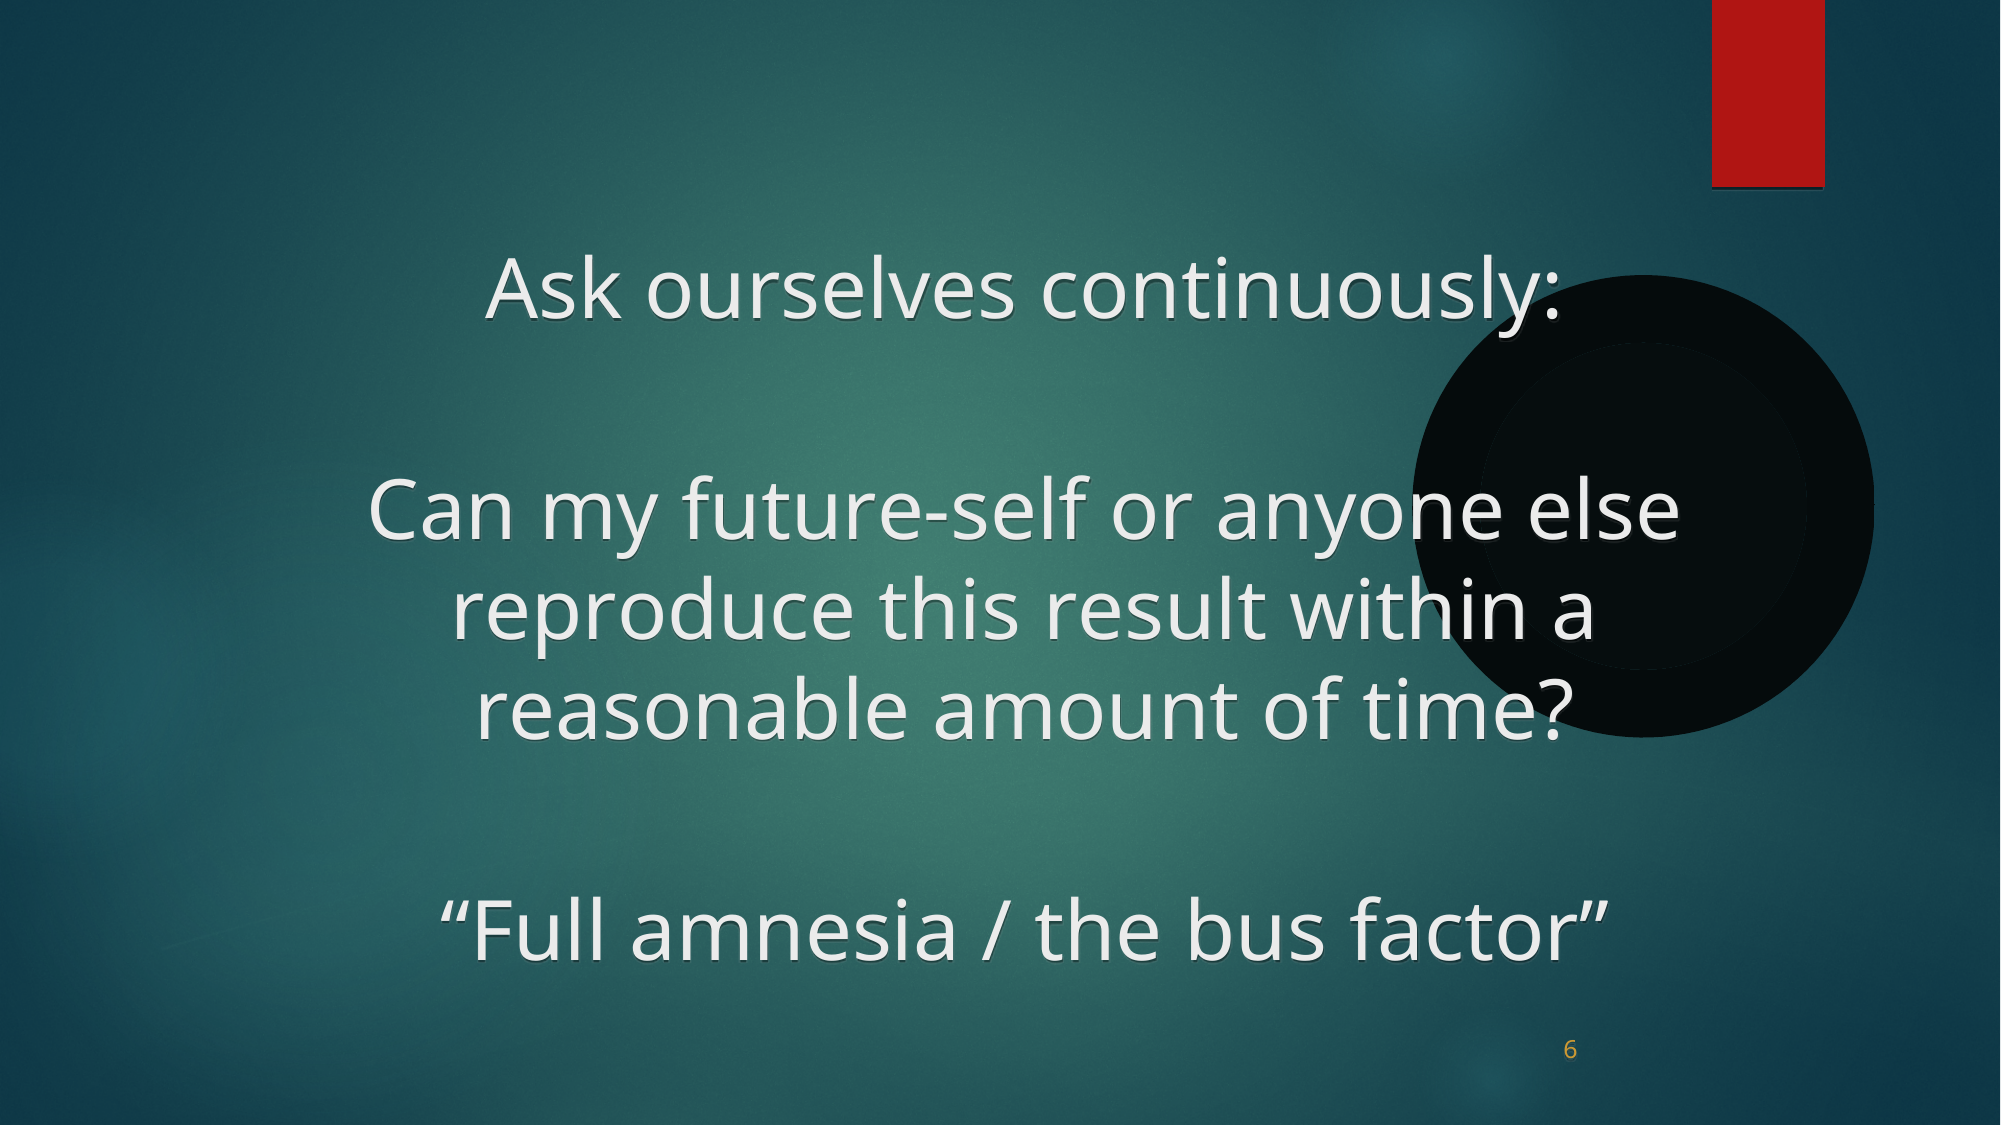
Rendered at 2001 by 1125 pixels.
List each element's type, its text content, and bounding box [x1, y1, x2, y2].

text_box [324, 202, 1675, 971]
text_box Ask ourselves continuously: Can my future-self or anyone else reproduce this result within a reasonable amount of time? “Full amnesia / the bus factor” [350, 227, 1701, 996]
text_box [1548, 1026, 1676, 1087]
